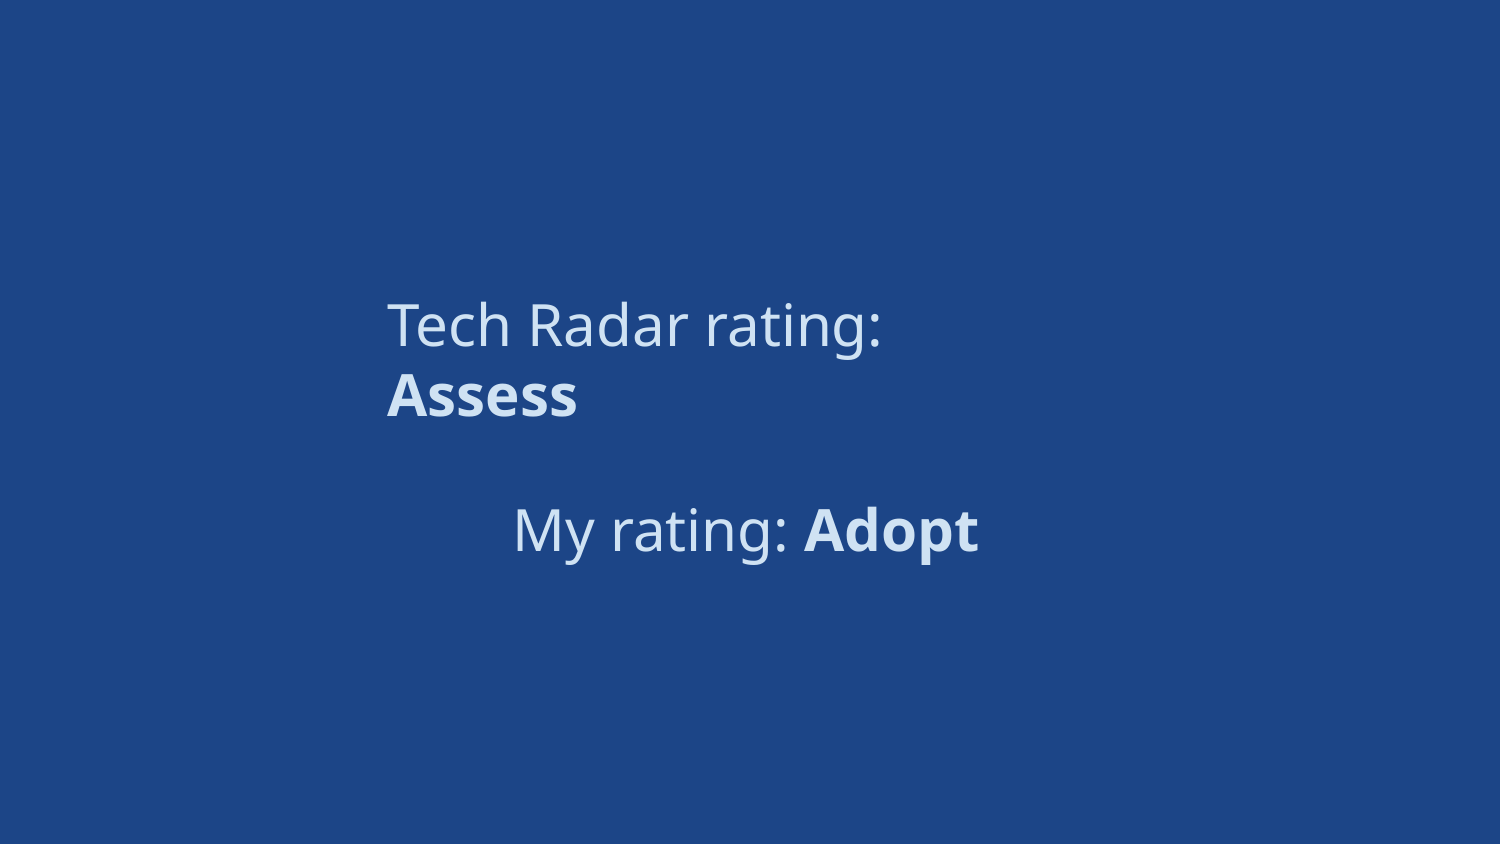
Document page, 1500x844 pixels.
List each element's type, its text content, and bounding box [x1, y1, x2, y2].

text_box Tech Radar rating: Assess [372, 273, 1105, 389]
text_box My rating: Adopt [497, 477, 1230, 594]
